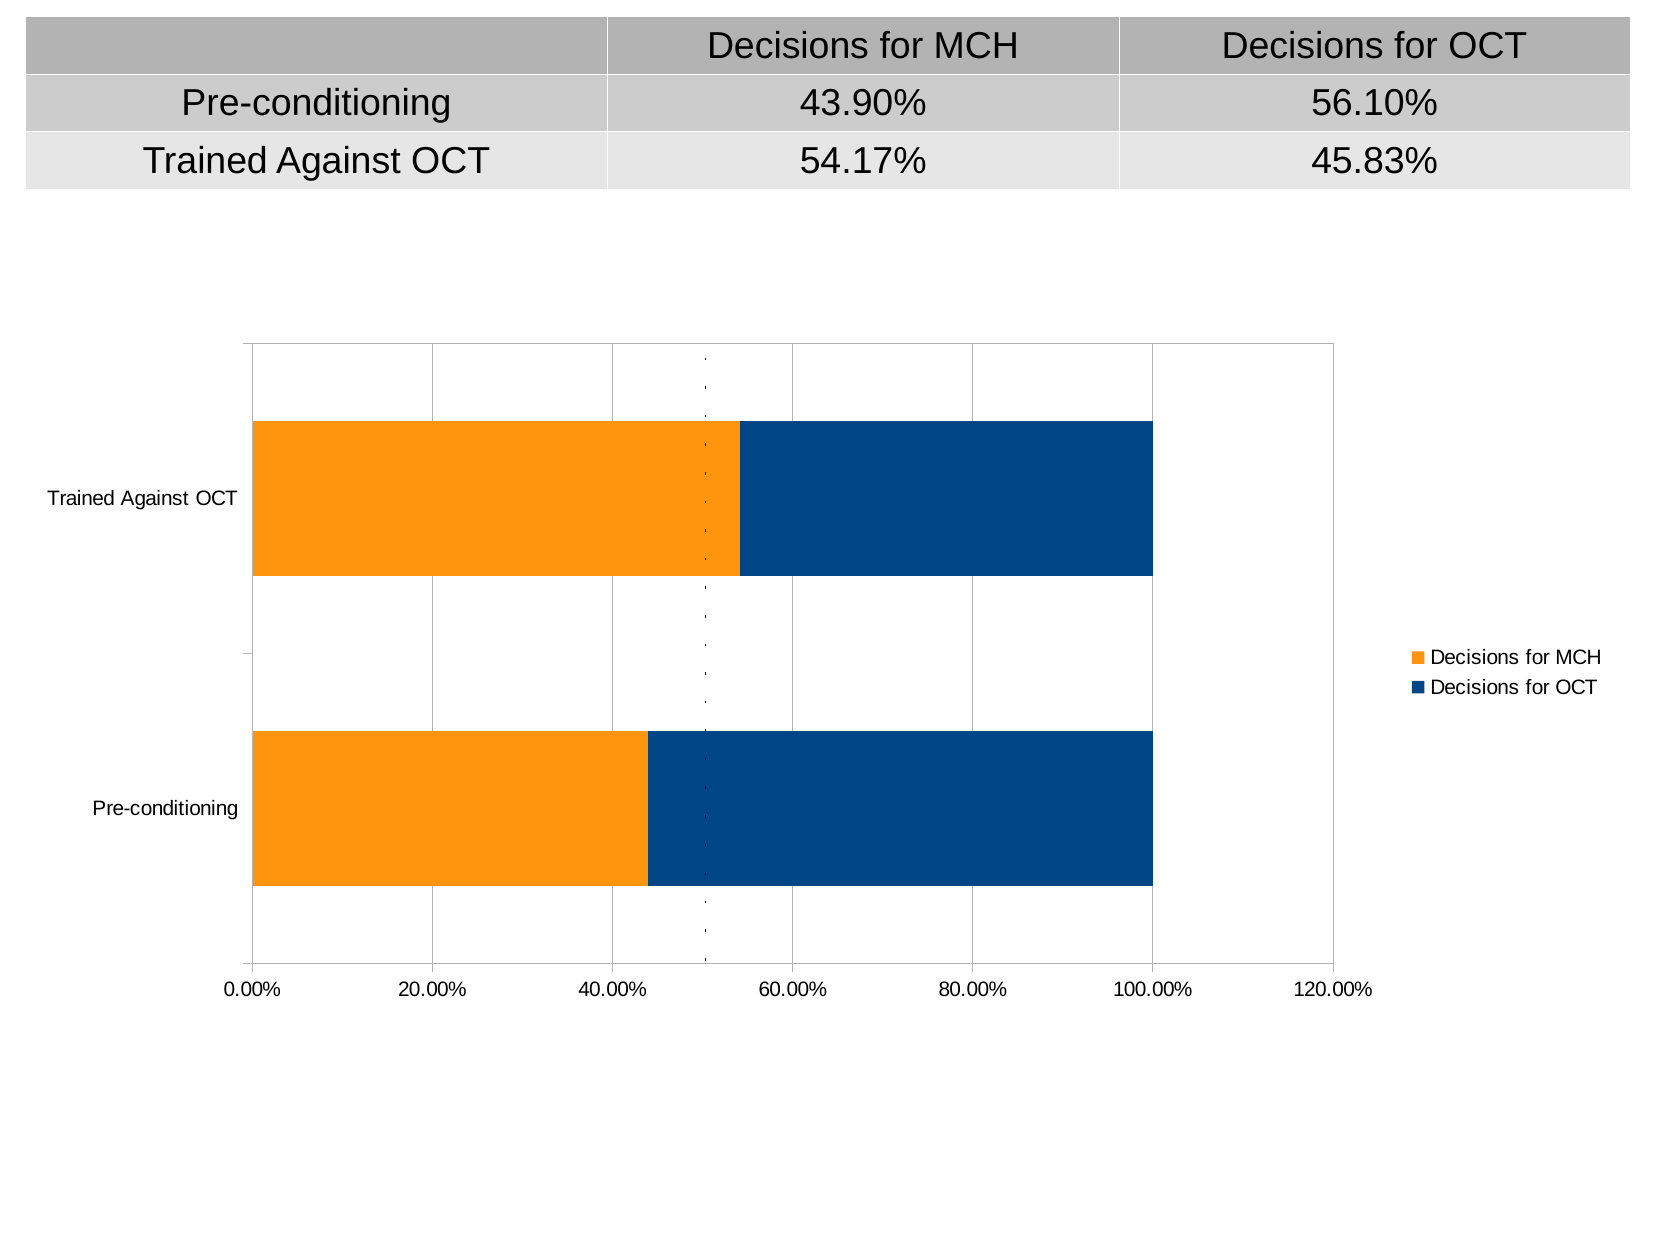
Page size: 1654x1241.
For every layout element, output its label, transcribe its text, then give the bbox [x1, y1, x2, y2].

table_cell 54.17% [608, 132, 1119, 189]
table_cell Trained Against OCT [26, 132, 607, 189]
table_cell 43.90% [608, 75, 1119, 131]
table_header Decisions for MCH [608, 17, 1119, 74]
chart [15, 330, 1621, 1015]
table_header Decisions for OCT [1120, 17, 1630, 74]
table_cell 56.10% [1120, 75, 1630, 131]
table_cell Pre-conditioning [26, 75, 607, 131]
table_header [26, 17, 607, 74]
table_cell 45.83% [1120, 132, 1630, 189]
